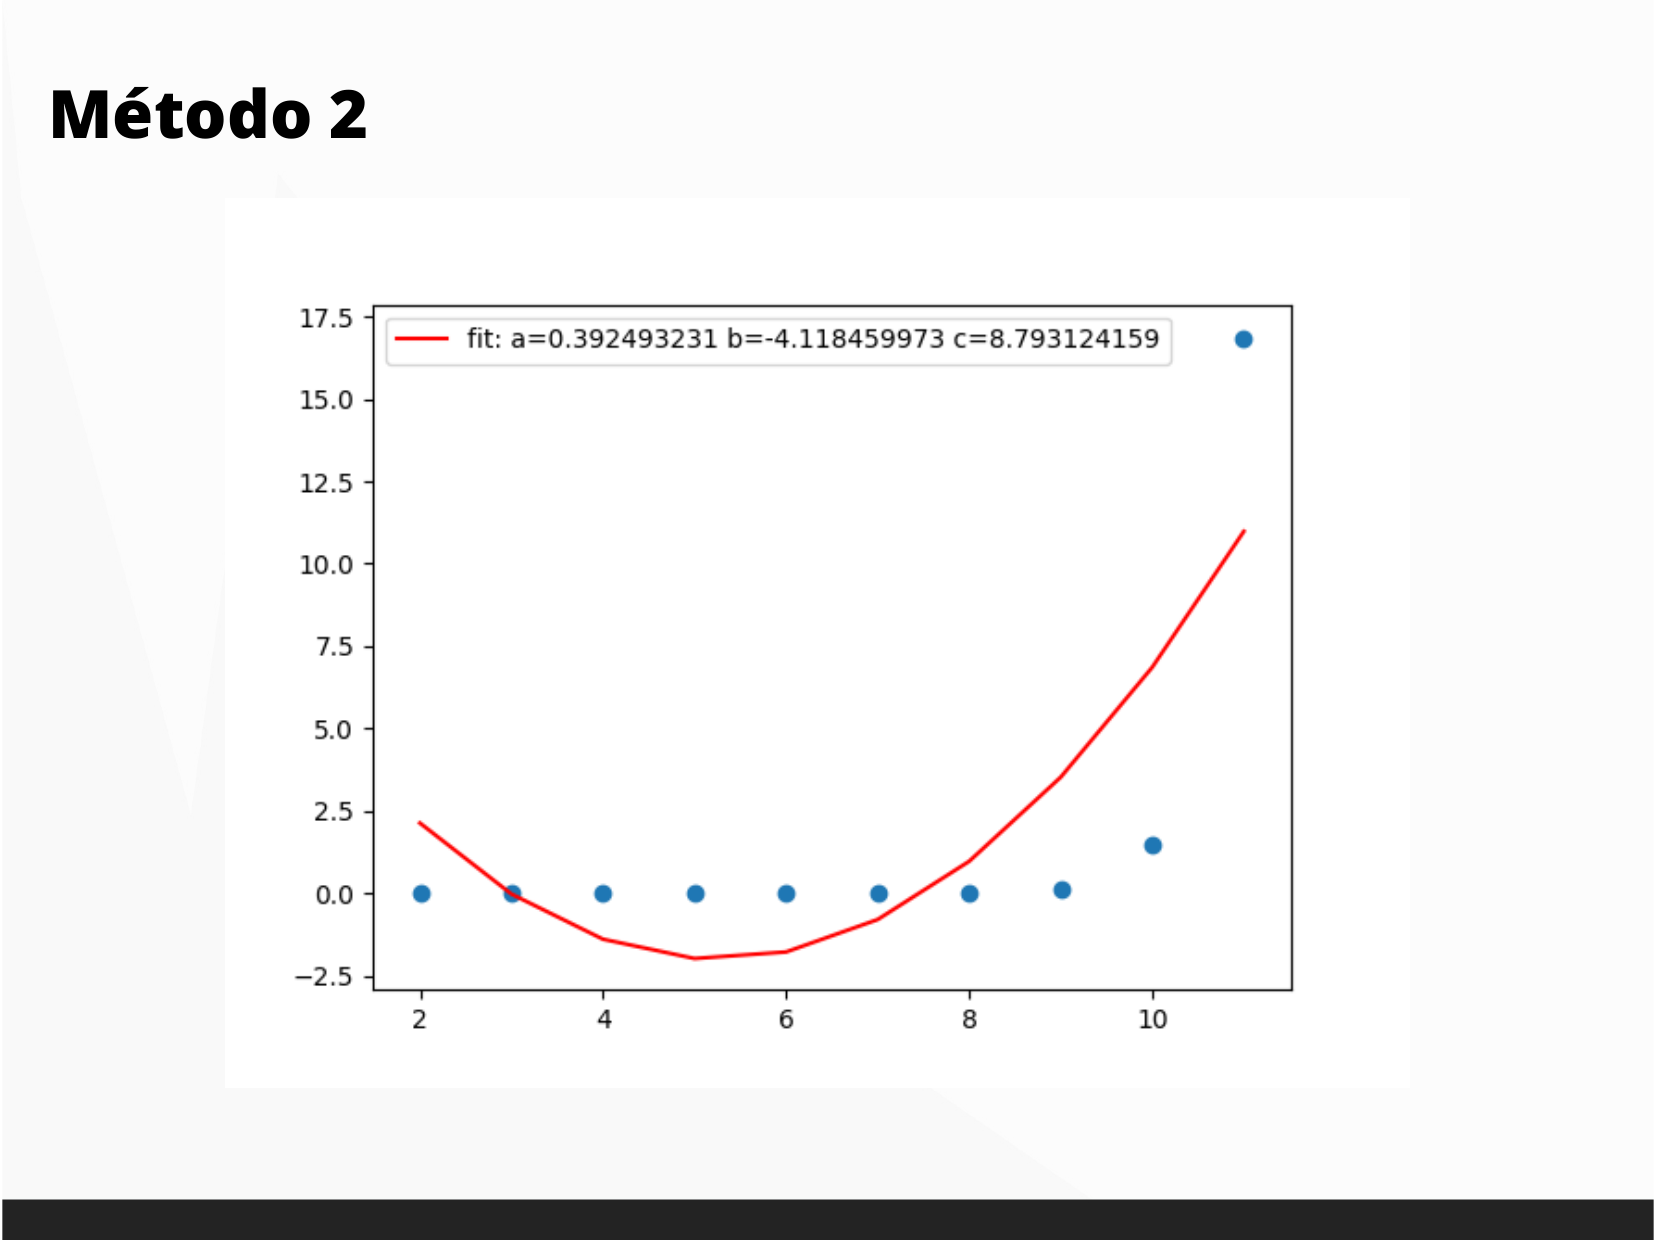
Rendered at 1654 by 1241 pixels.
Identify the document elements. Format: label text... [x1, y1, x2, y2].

title Método 2 [48, 37, 1537, 188]
picture [2, 0, 1654, 1241]
